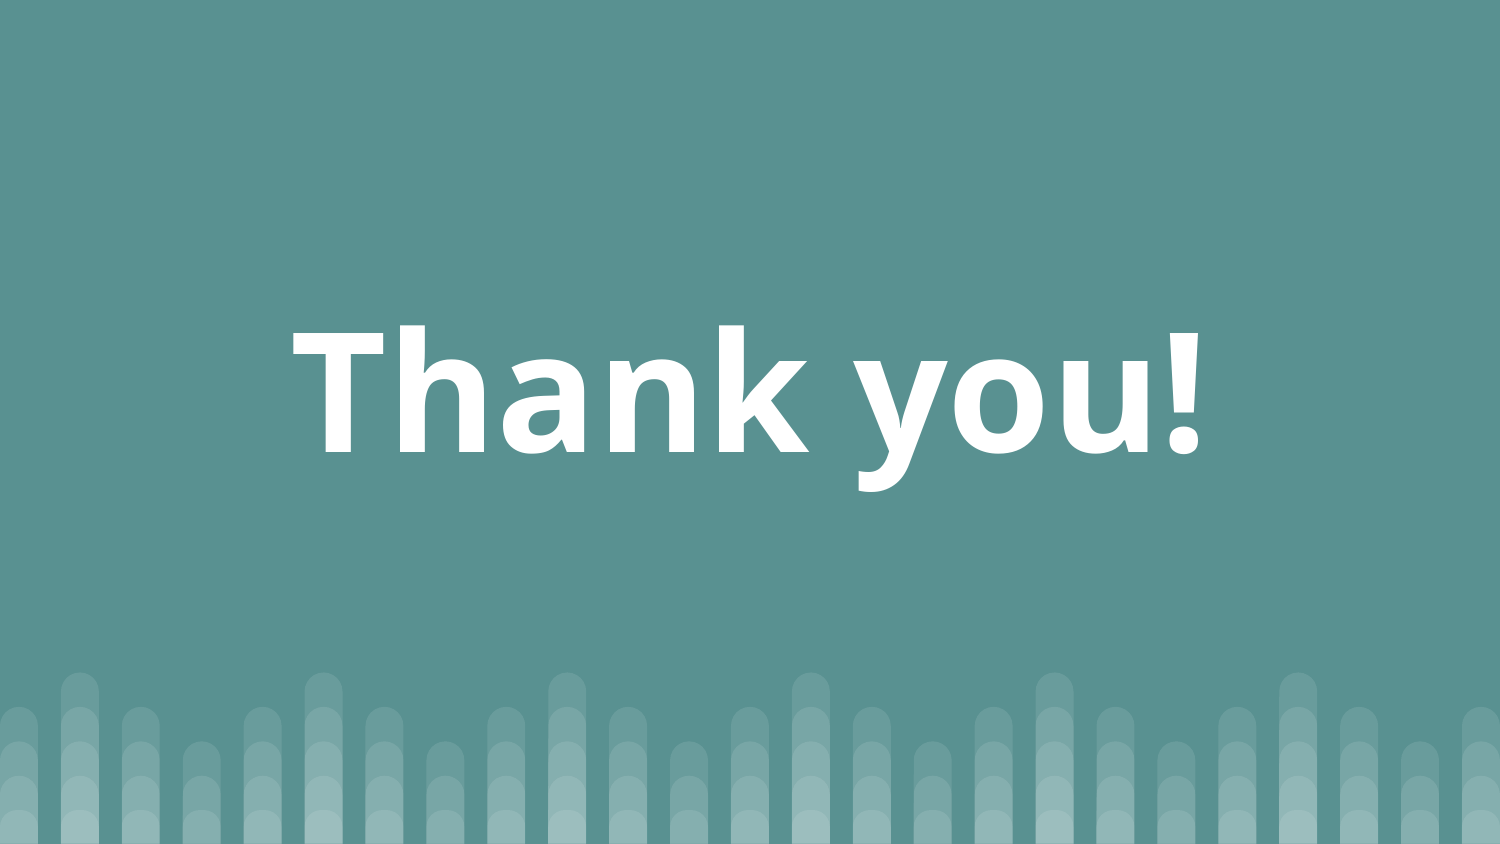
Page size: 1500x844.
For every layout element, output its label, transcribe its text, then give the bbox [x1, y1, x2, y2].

title Thank you! [227, 126, 1273, 646]
